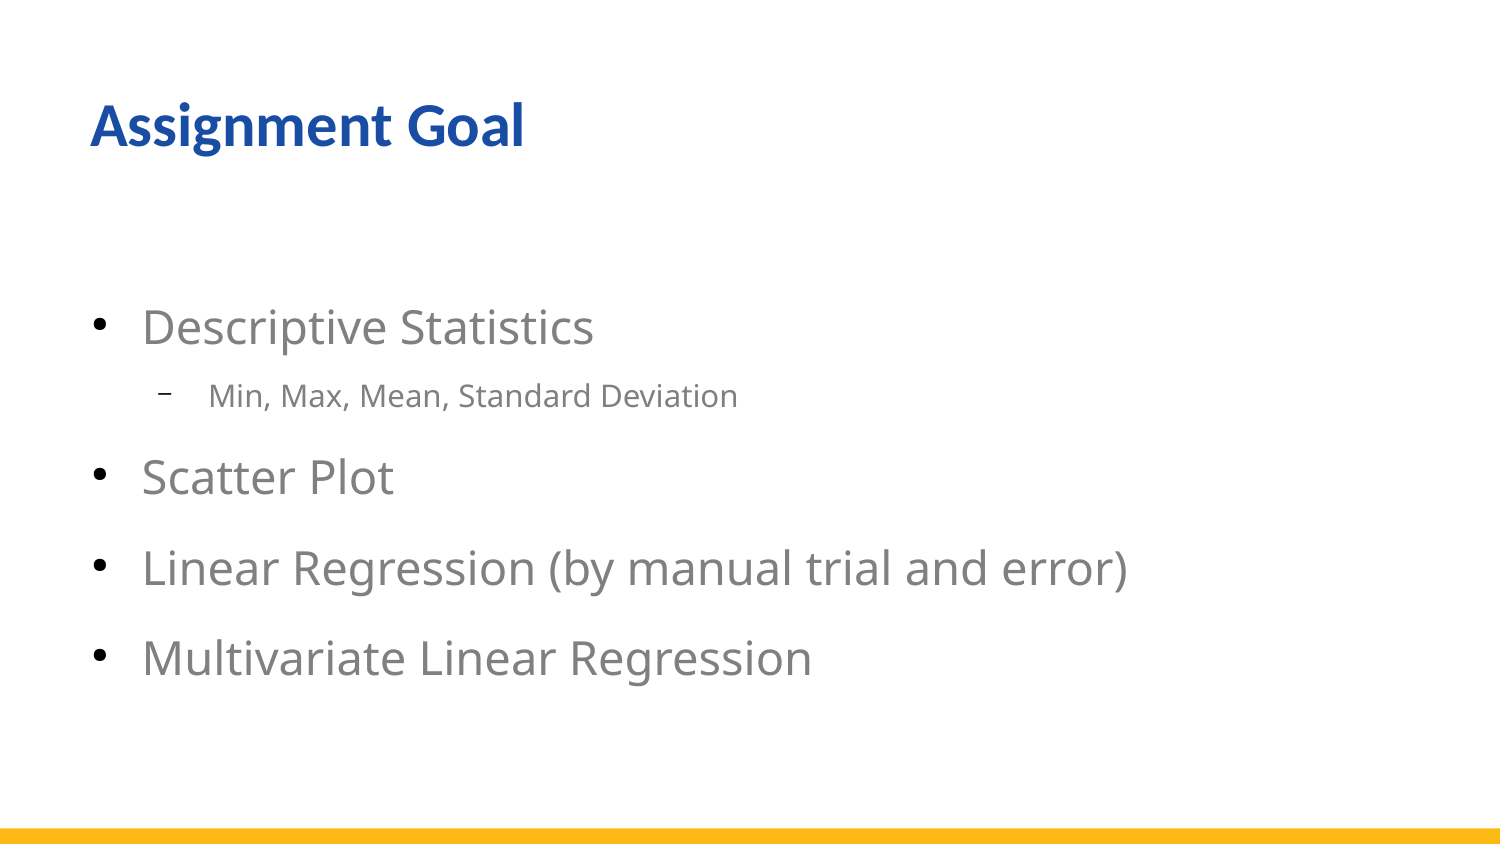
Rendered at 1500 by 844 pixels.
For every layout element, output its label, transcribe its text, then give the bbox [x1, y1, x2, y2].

title Assignment Goal [75, 0, 1425, 196]
list Descriptive Statistics Min, Max, Mean, Standard Deviation Scatter Plot Linear Regression (by manual trial and error) Multivariate Linear Regression [75, 196, 1425, 687]
